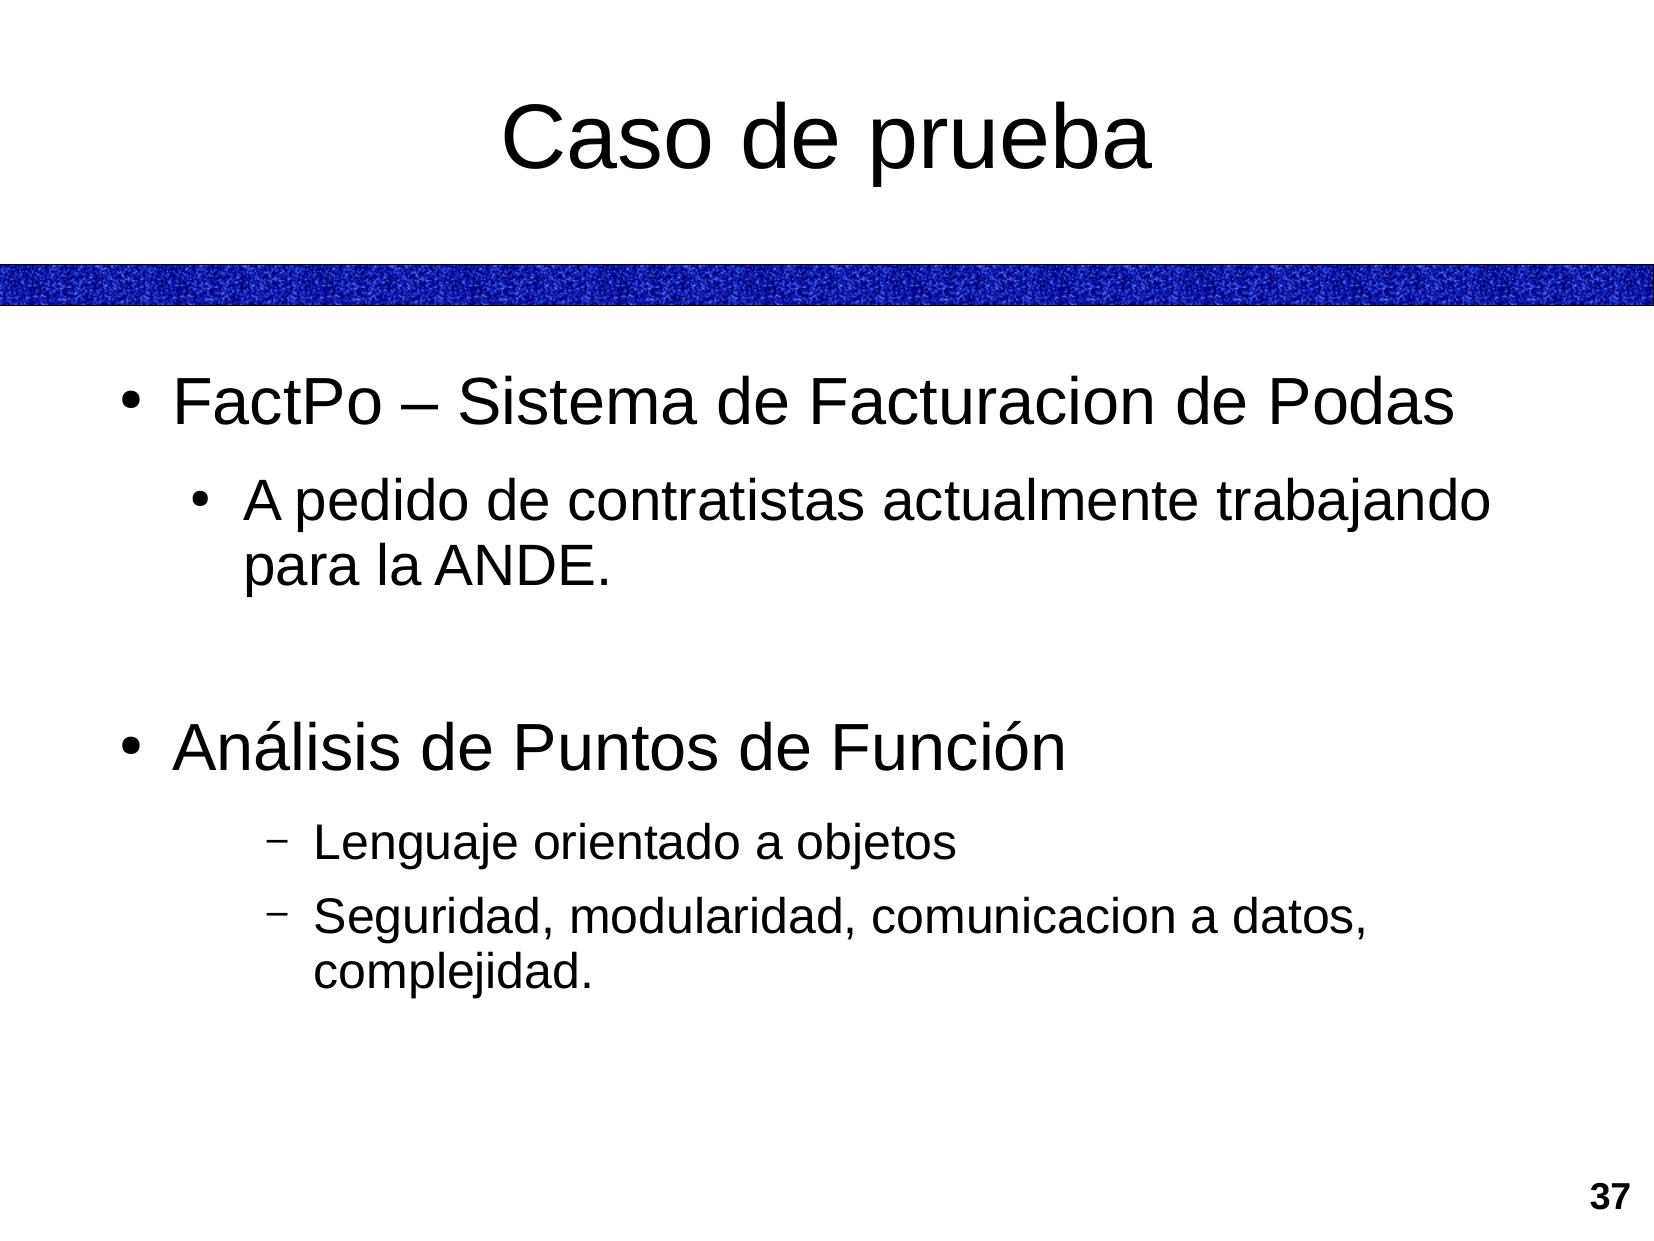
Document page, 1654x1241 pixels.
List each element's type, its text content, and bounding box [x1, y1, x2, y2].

title Caso de prueba [58, 14, 1595, 260]
text_box <número> [1575, 1168, 1654, 1240]
picture [0, 265, 1653, 305]
list FactPo – Sistema de Facturacion de Podas A pedido de contratistas actualmente trabajando para la ANDE. Análisis de Puntos de Función Lenguaje orientado a objetos Seguridad, modularidad, comunicacion a datos, complejidad. [101, 363, 1549, 1168]
